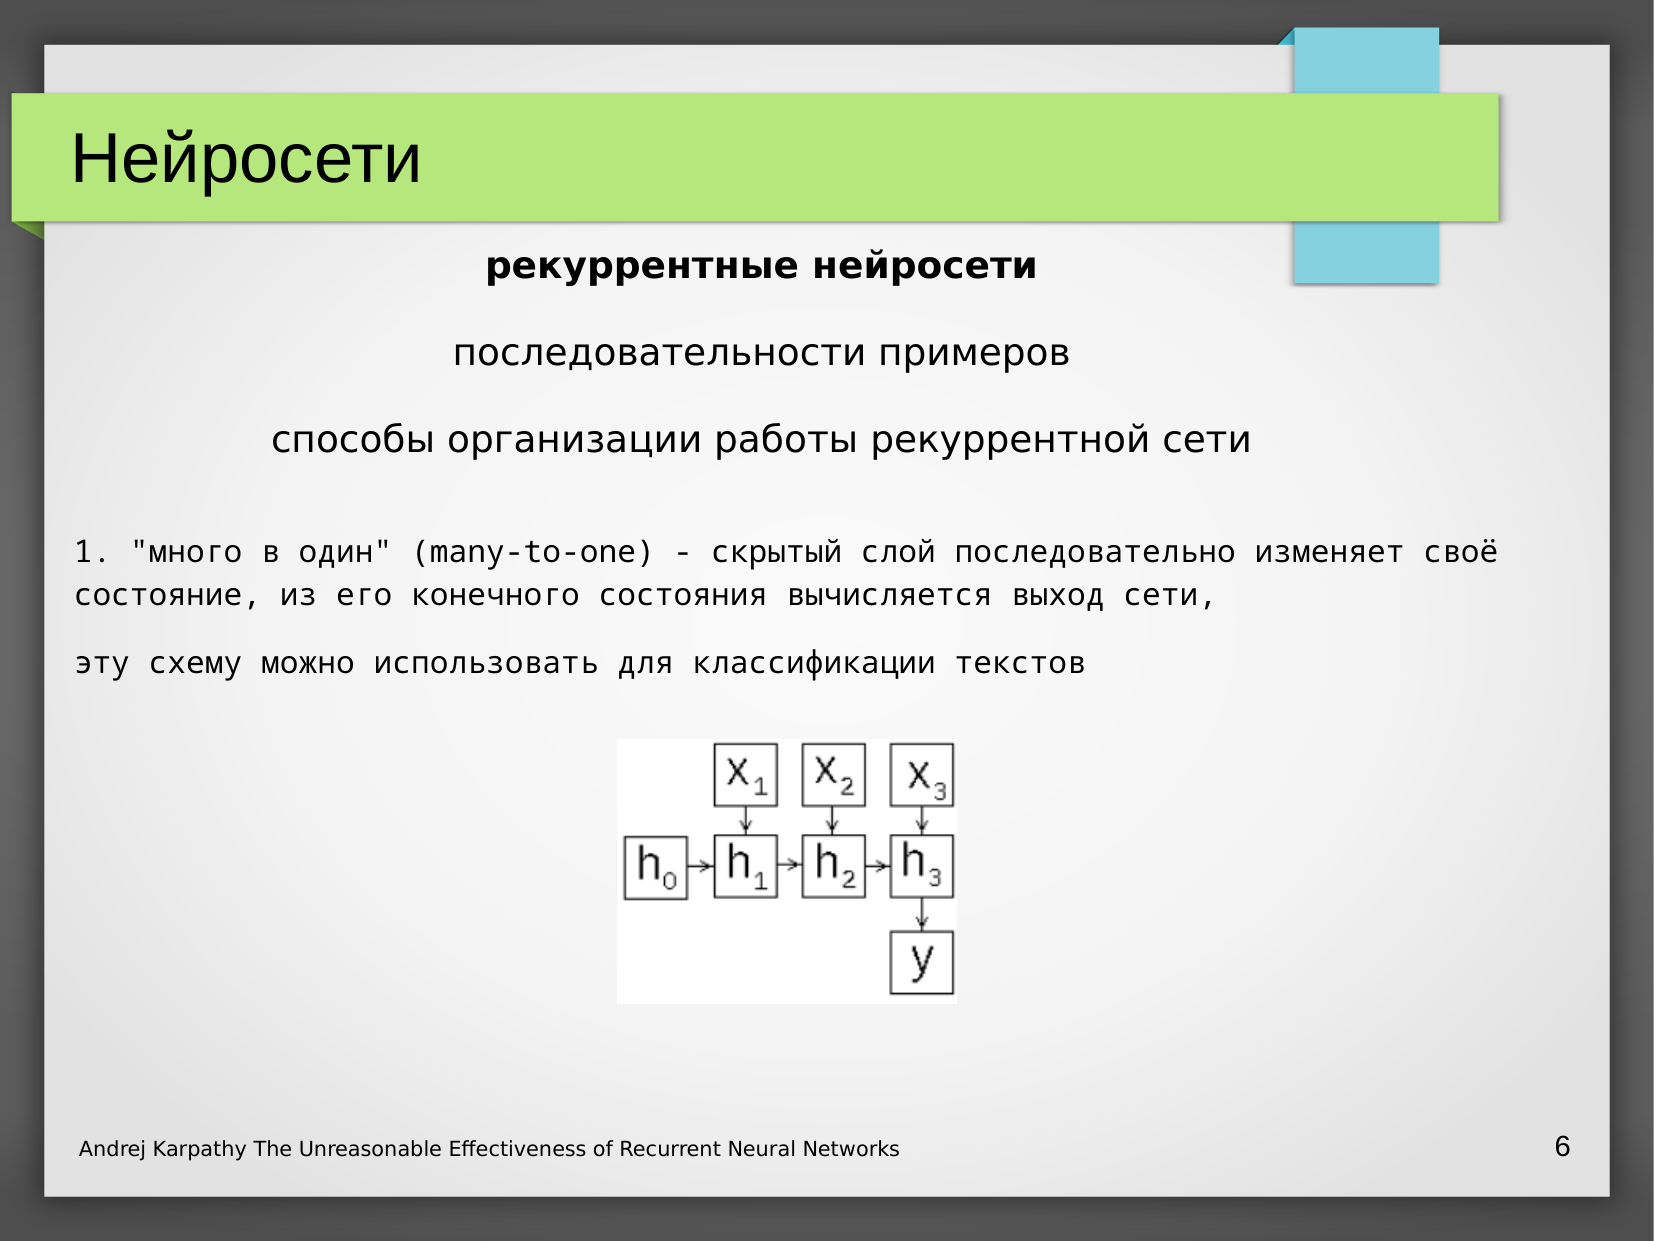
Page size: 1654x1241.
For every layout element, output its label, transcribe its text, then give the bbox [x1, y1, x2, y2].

title Нейросети [70, 118, 1205, 199]
text_box рекуррентные нейросети последовательности примеров способы организации работы рекуррентной сети [224, 236, 1300, 513]
text_box Andrej Karpathy The Unreasonable Effectiveness of Recurrent Neural Networks [64, 1130, 922, 1170]
text_box 1. "много в один" (many-to-one) - скрытый слой последовательно изменяет своё состояние, из его конечного состояния вычисляется выход сети, эту схему можно использовать для классификации текстов [59, 522, 1595, 687]
picture [0, 0, 1654, 1241]
